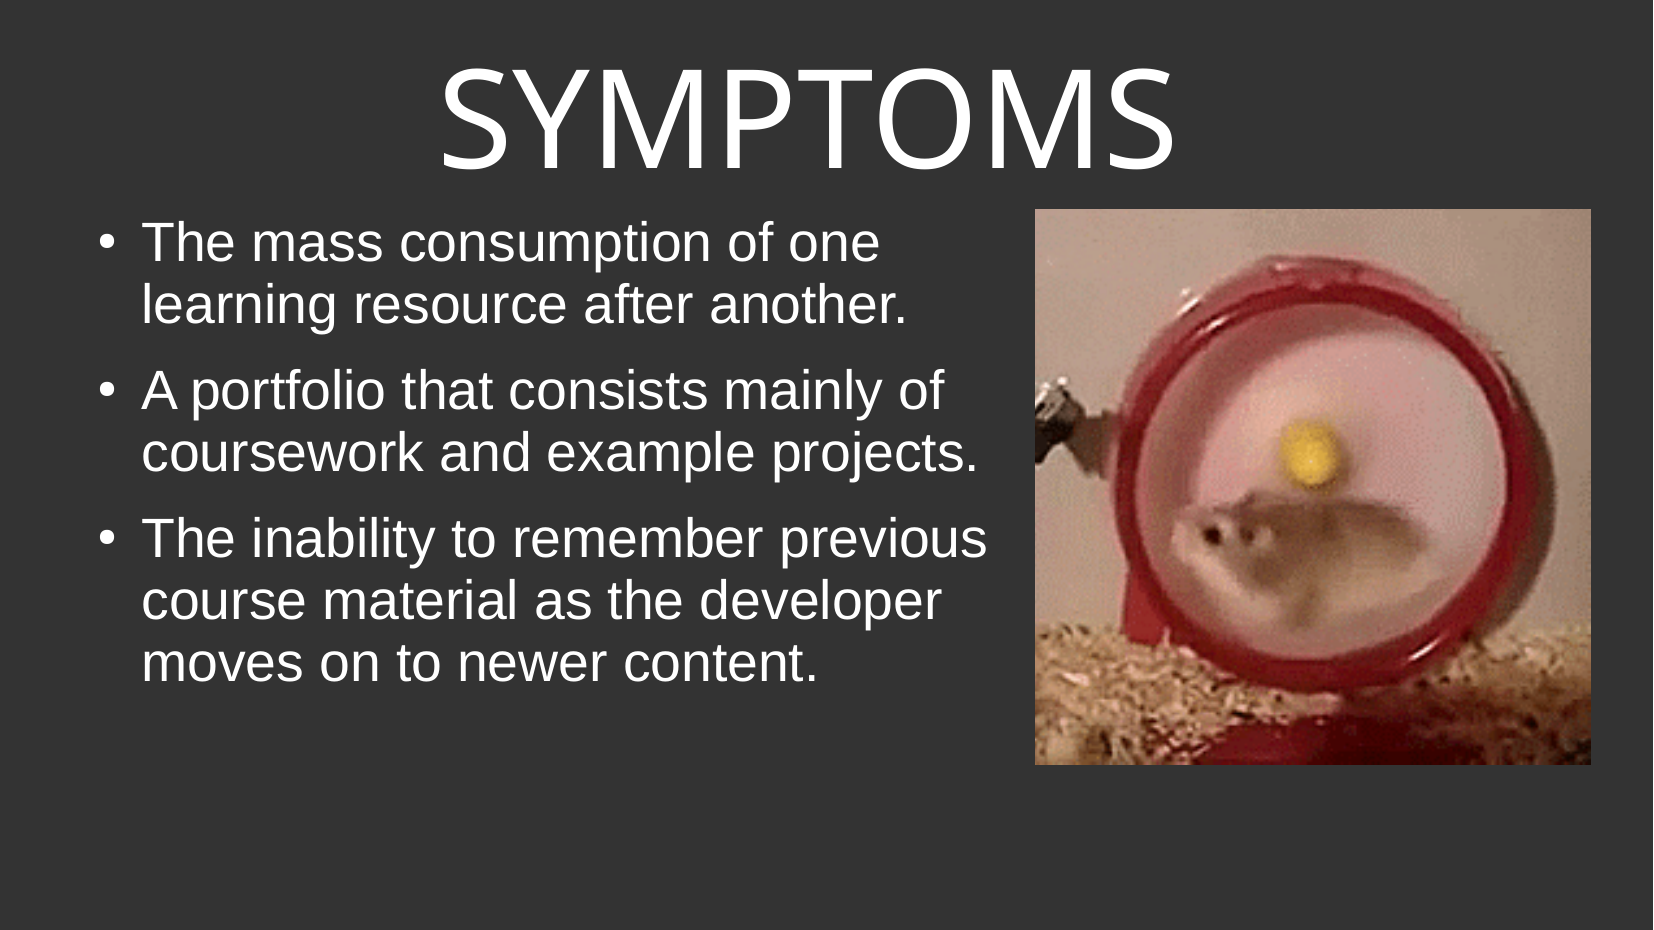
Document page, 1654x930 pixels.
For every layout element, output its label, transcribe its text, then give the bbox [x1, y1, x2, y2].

picture [1035, 209, 1591, 766]
list The mass consumption of one learning resource after another. A portfolio that consists mainly of coursework and example projects. The inability to remember previous course material as the developer moves on to newer content. [82, 211, 1006, 752]
title SYMPTOMS [82, 32, 1571, 198]
